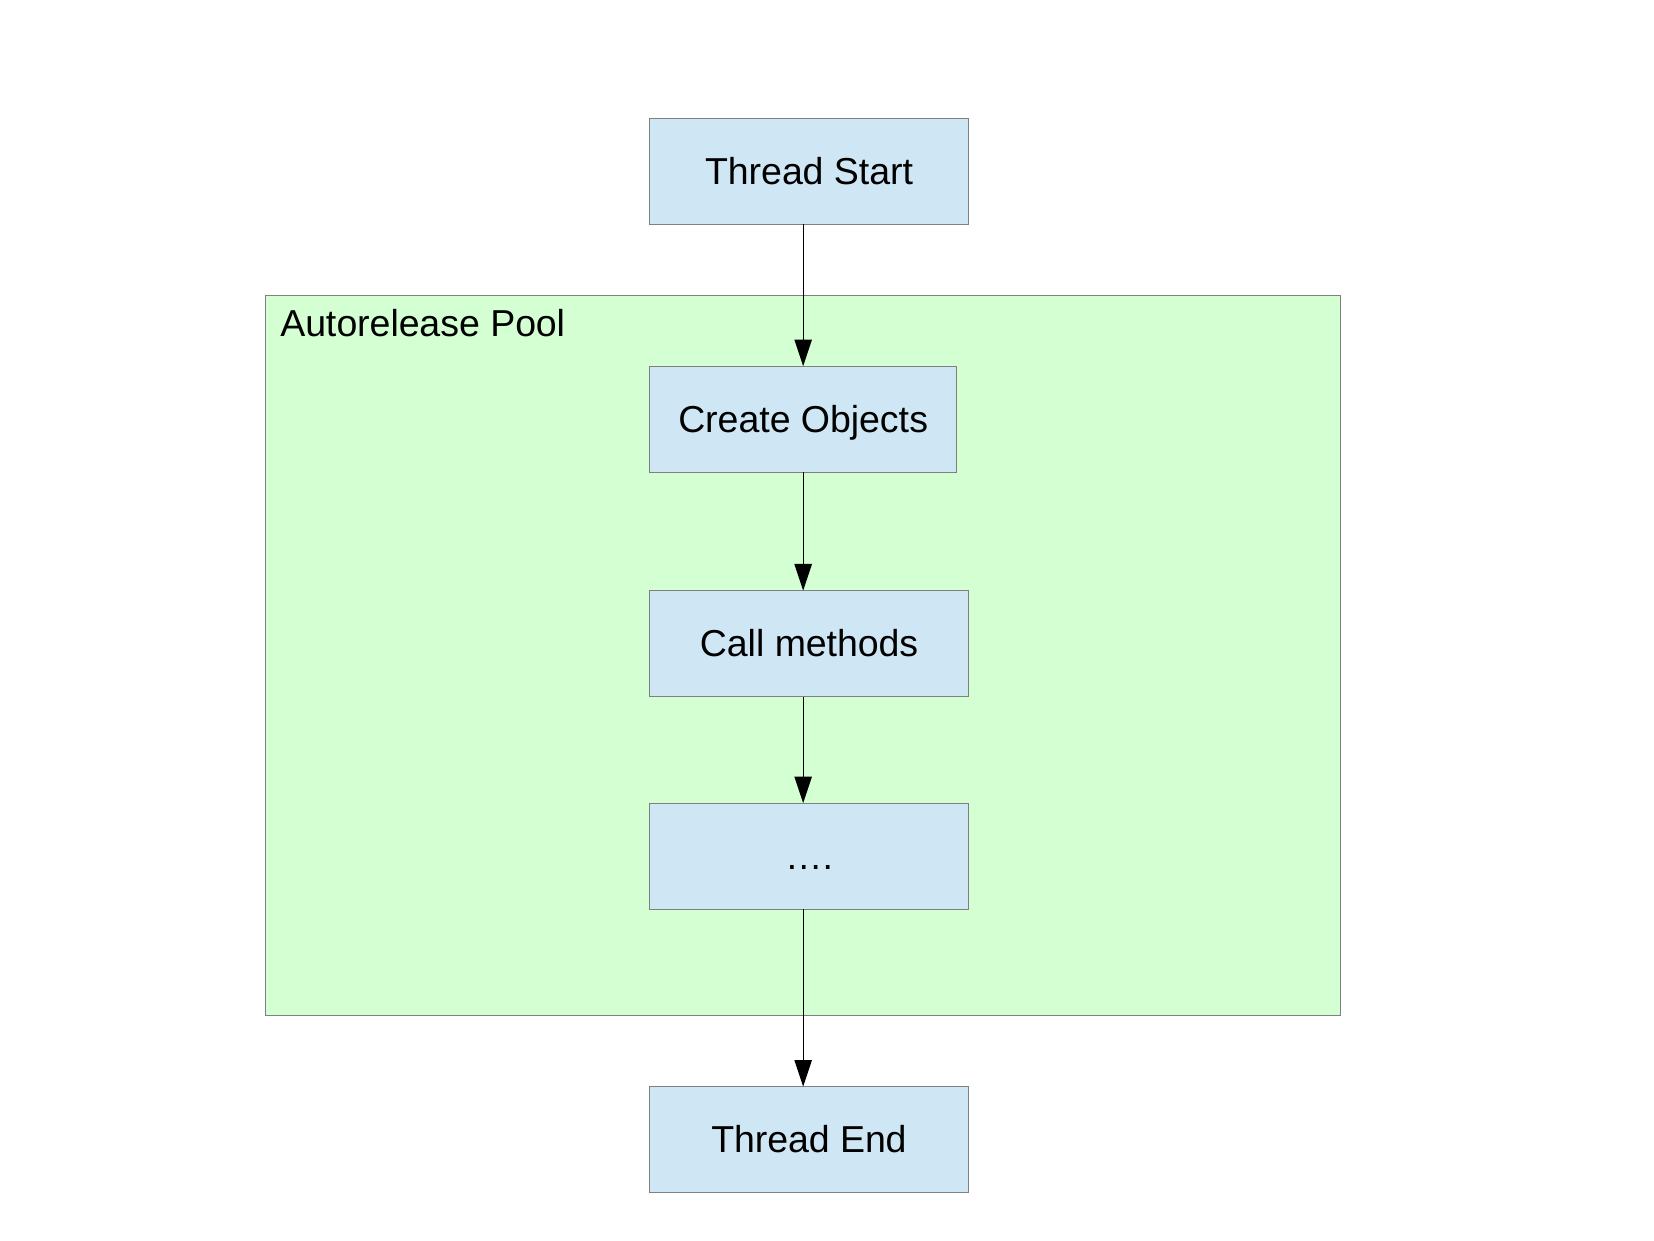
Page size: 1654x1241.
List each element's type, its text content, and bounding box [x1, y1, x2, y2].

text_box Autorelease Pool [804, 295, 1341, 1016]
text_box Autorelease Pool [265, 295, 803, 1016]
text_box …. [649, 803, 969, 910]
text_box Create Objects [649, 366, 957, 473]
text_box Thread End [649, 1086, 969, 1193]
text_box Thread Start [649, 118, 969, 225]
text_box Call methods [649, 590, 969, 697]
